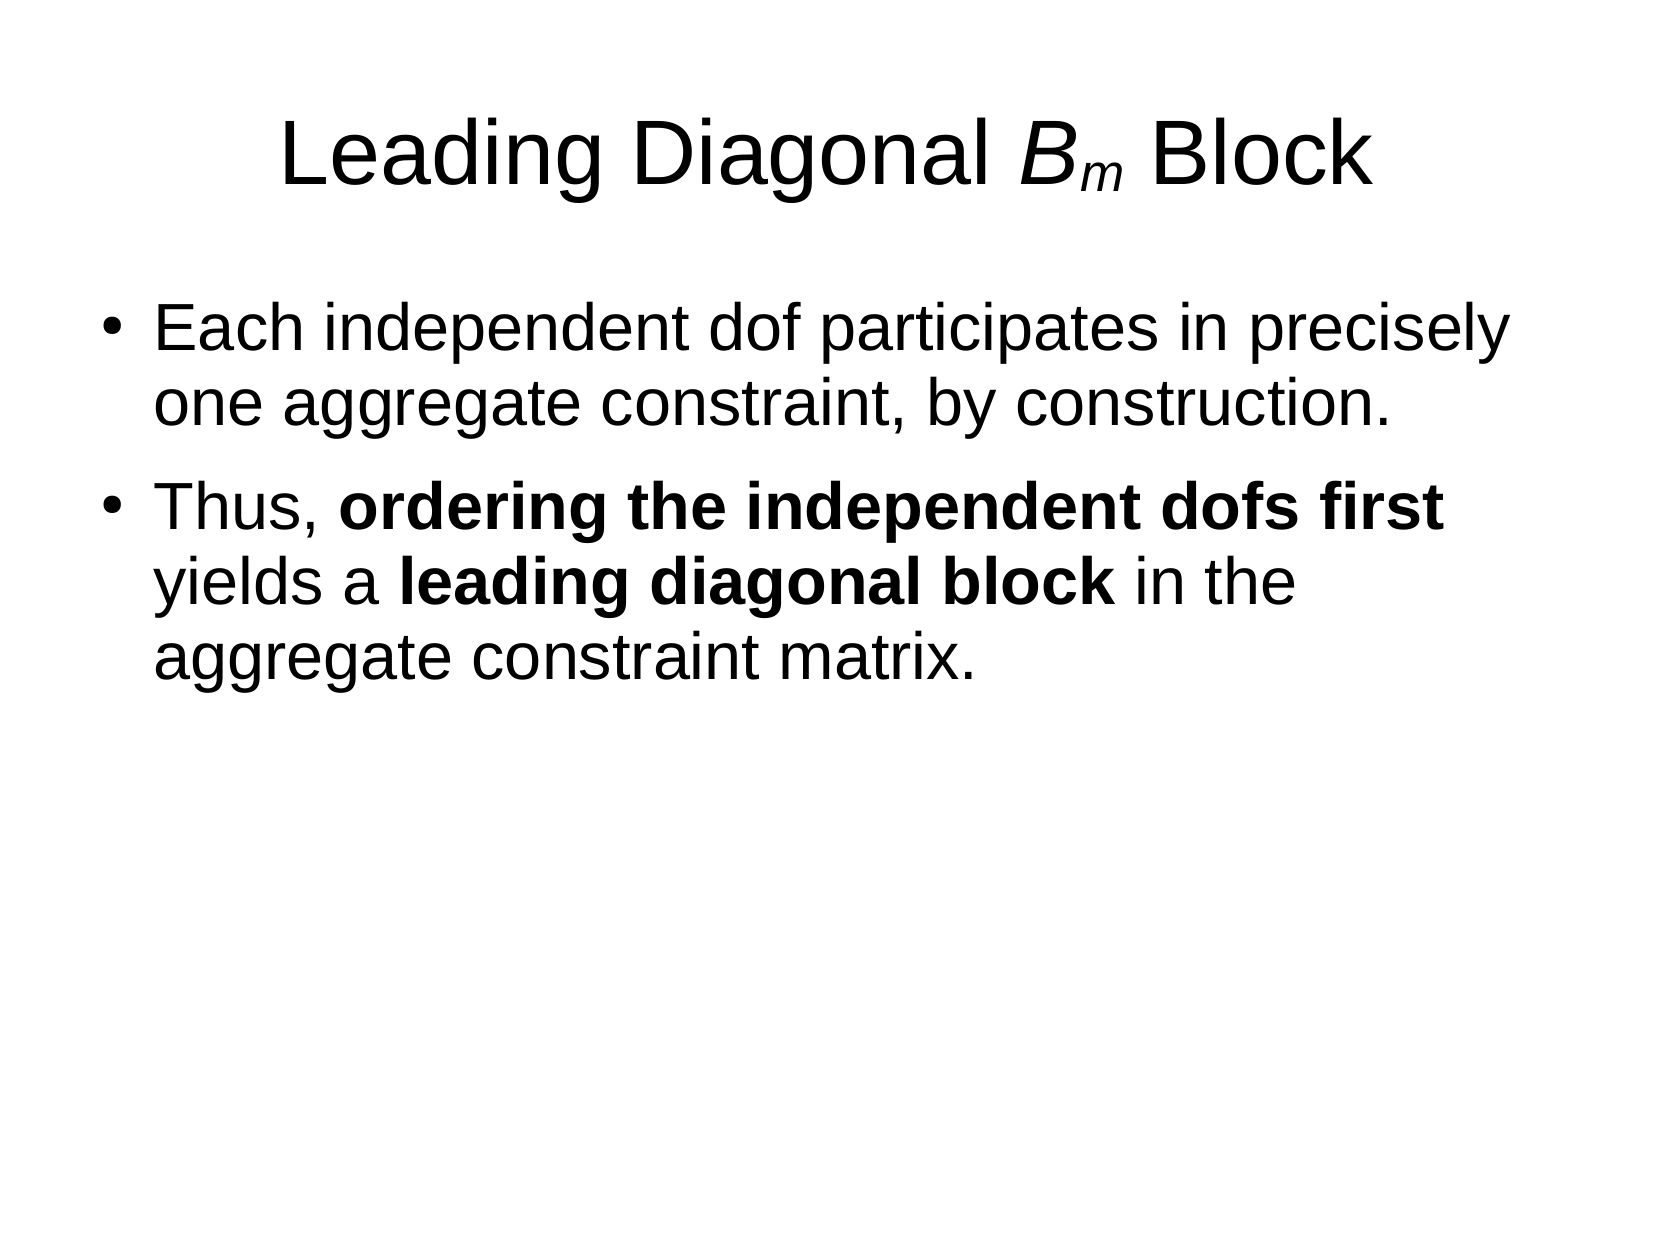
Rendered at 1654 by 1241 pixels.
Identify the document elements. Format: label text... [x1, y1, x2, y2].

list Each independent dof participates in precisely one aggregate constraint, by construction. Thus, ordering the independent dofs first yields a leading diagonal block in the aggregate constraint matrix. [82, 290, 1571, 1109]
title Leading Diagonal Bm Block [82, 49, 1571, 257]
